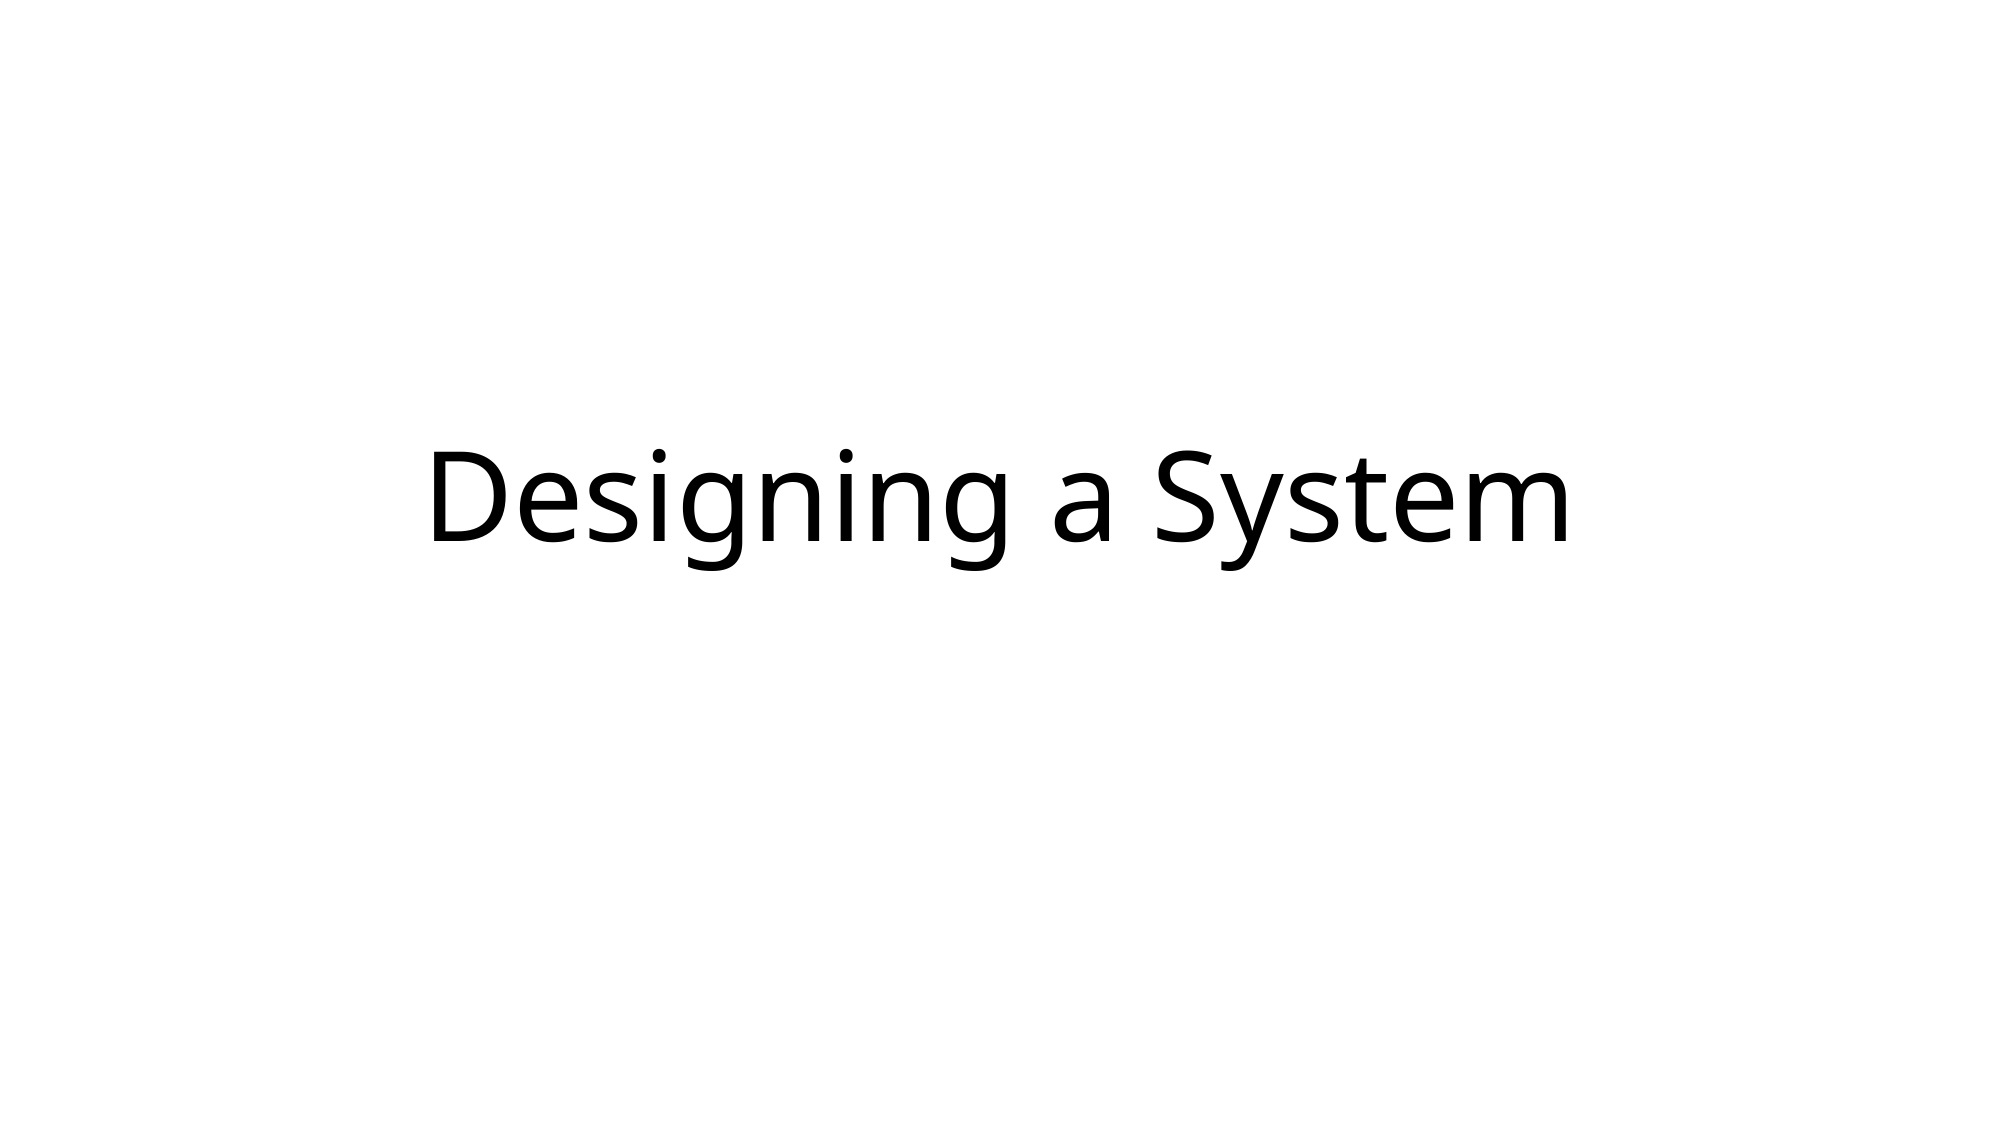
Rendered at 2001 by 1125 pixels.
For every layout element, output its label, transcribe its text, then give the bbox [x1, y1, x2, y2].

title Designing a System [249, 184, 1750, 576]
